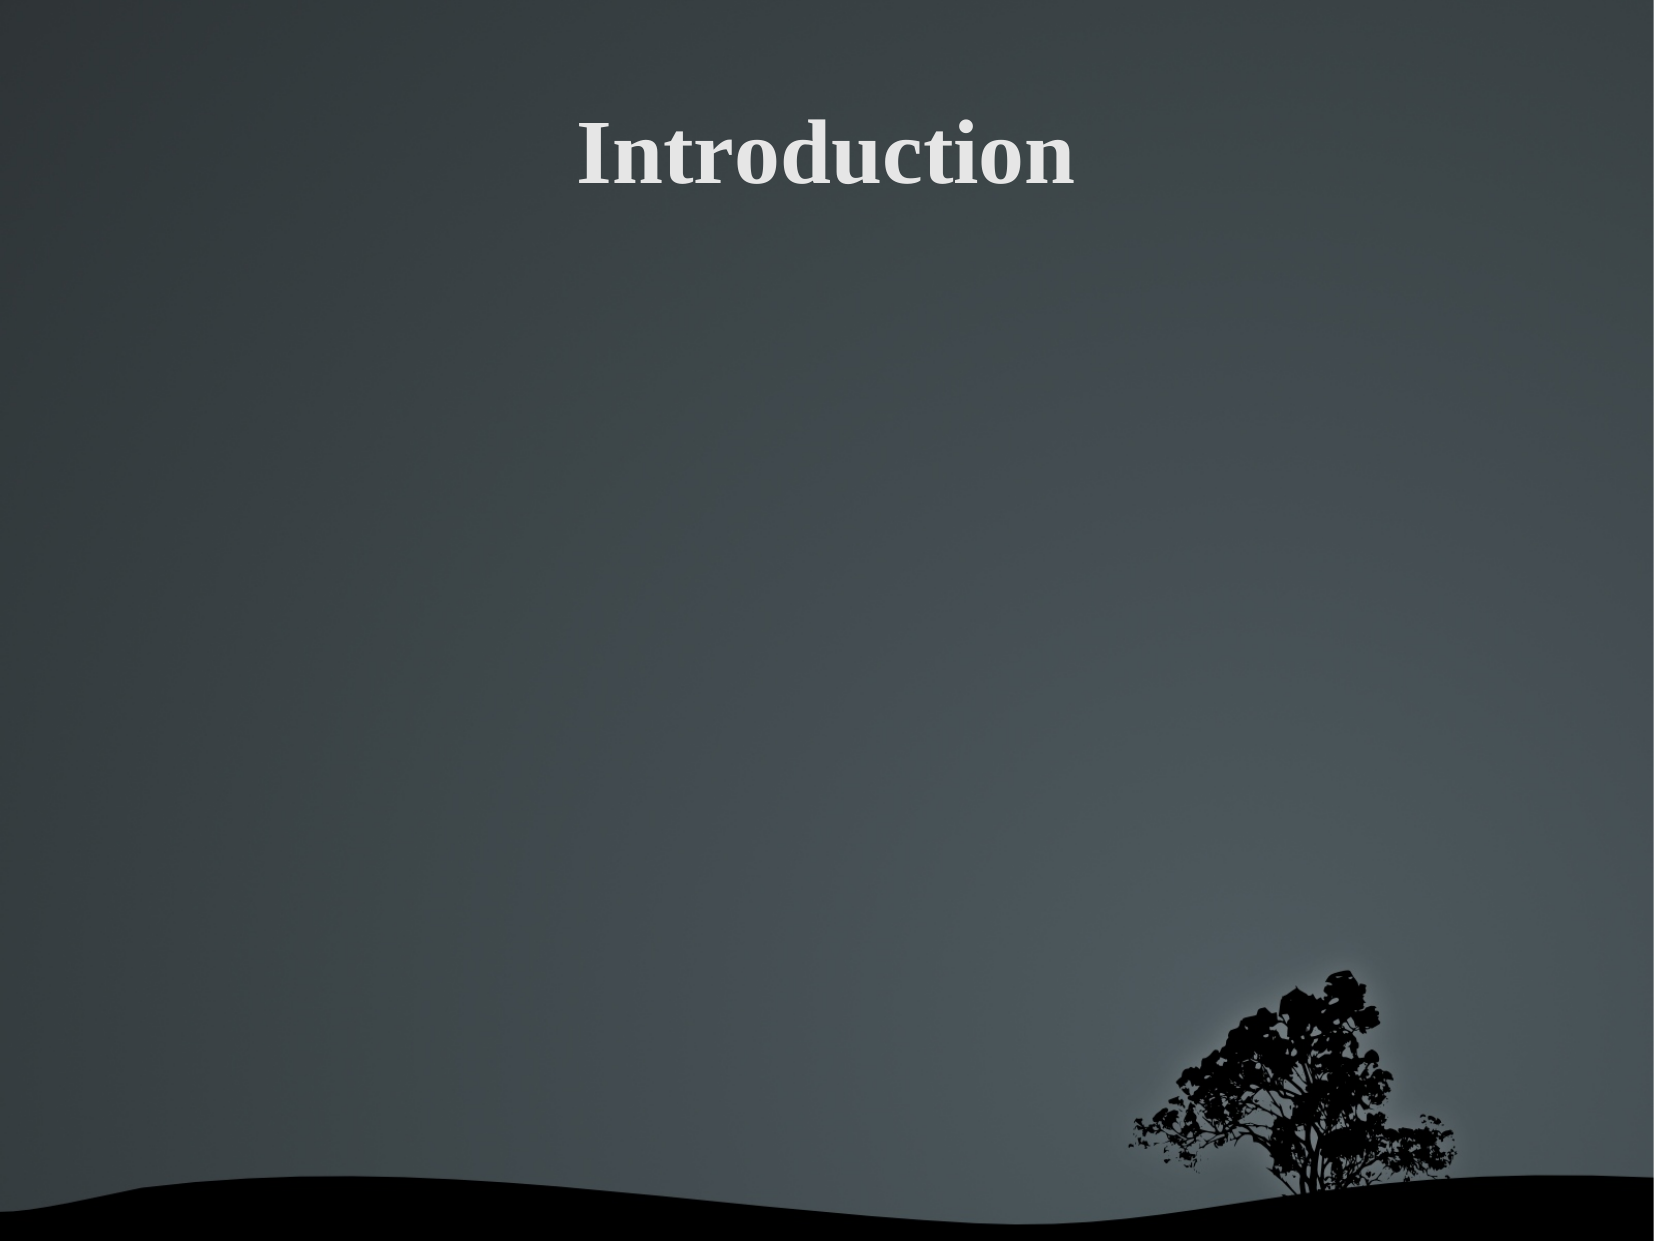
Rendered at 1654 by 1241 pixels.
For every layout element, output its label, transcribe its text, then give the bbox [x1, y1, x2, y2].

picture [0, 0, 1654, 1241]
title Introduction [82, 49, 1571, 257]
